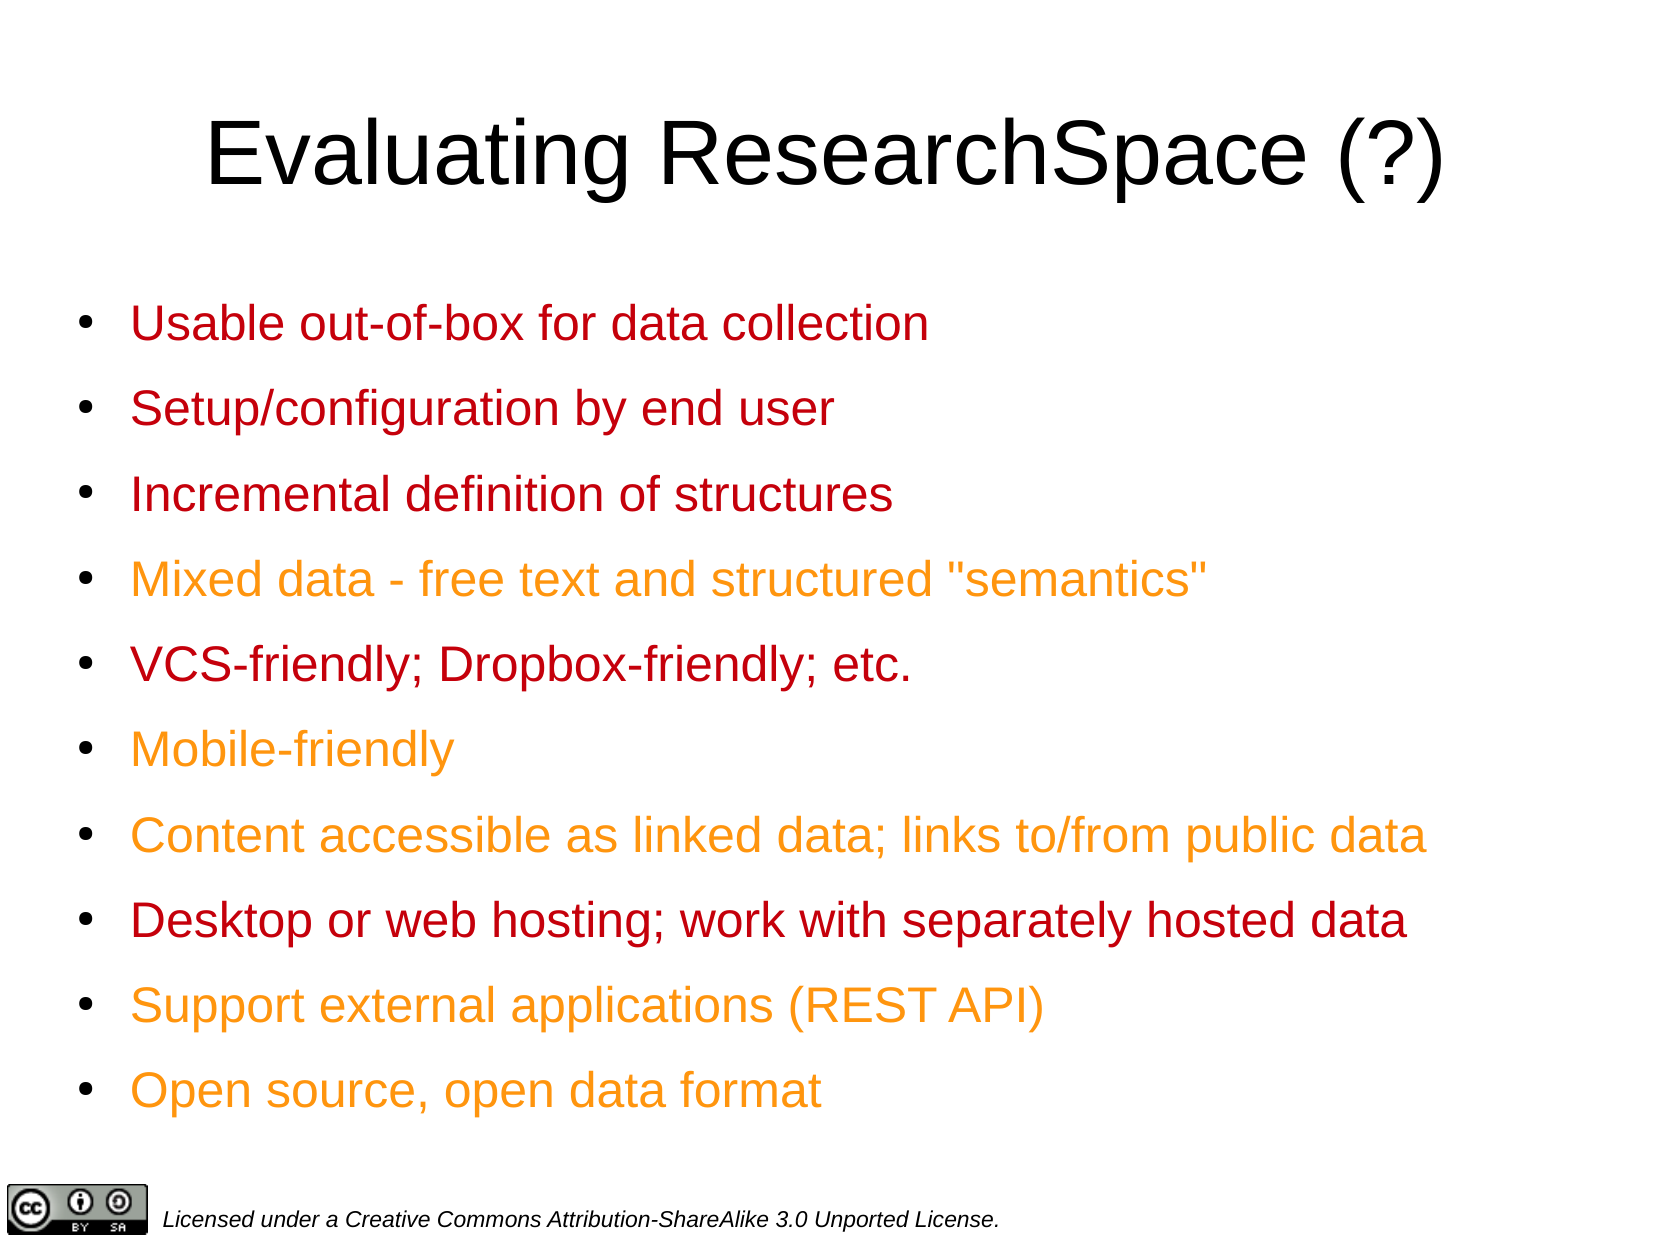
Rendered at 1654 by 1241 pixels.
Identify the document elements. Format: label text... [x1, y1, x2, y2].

list Usable out-of-box for data collection Setup/configuration by end user Incremental definition of structures Mixed data - free text and structured "semantics" VCS-friendly; Dropbox-friendly; etc. Mobile-friendly Content accessible as linked data; links to/from public data Desktop or web hosting; work with separately hosted data Support external applications (REST API) Open source, open data format [59, 295, 1595, 1140]
picture [7, 1184, 148, 1235]
title Evaluating ResearchSpace (?) [82, 49, 1571, 257]
